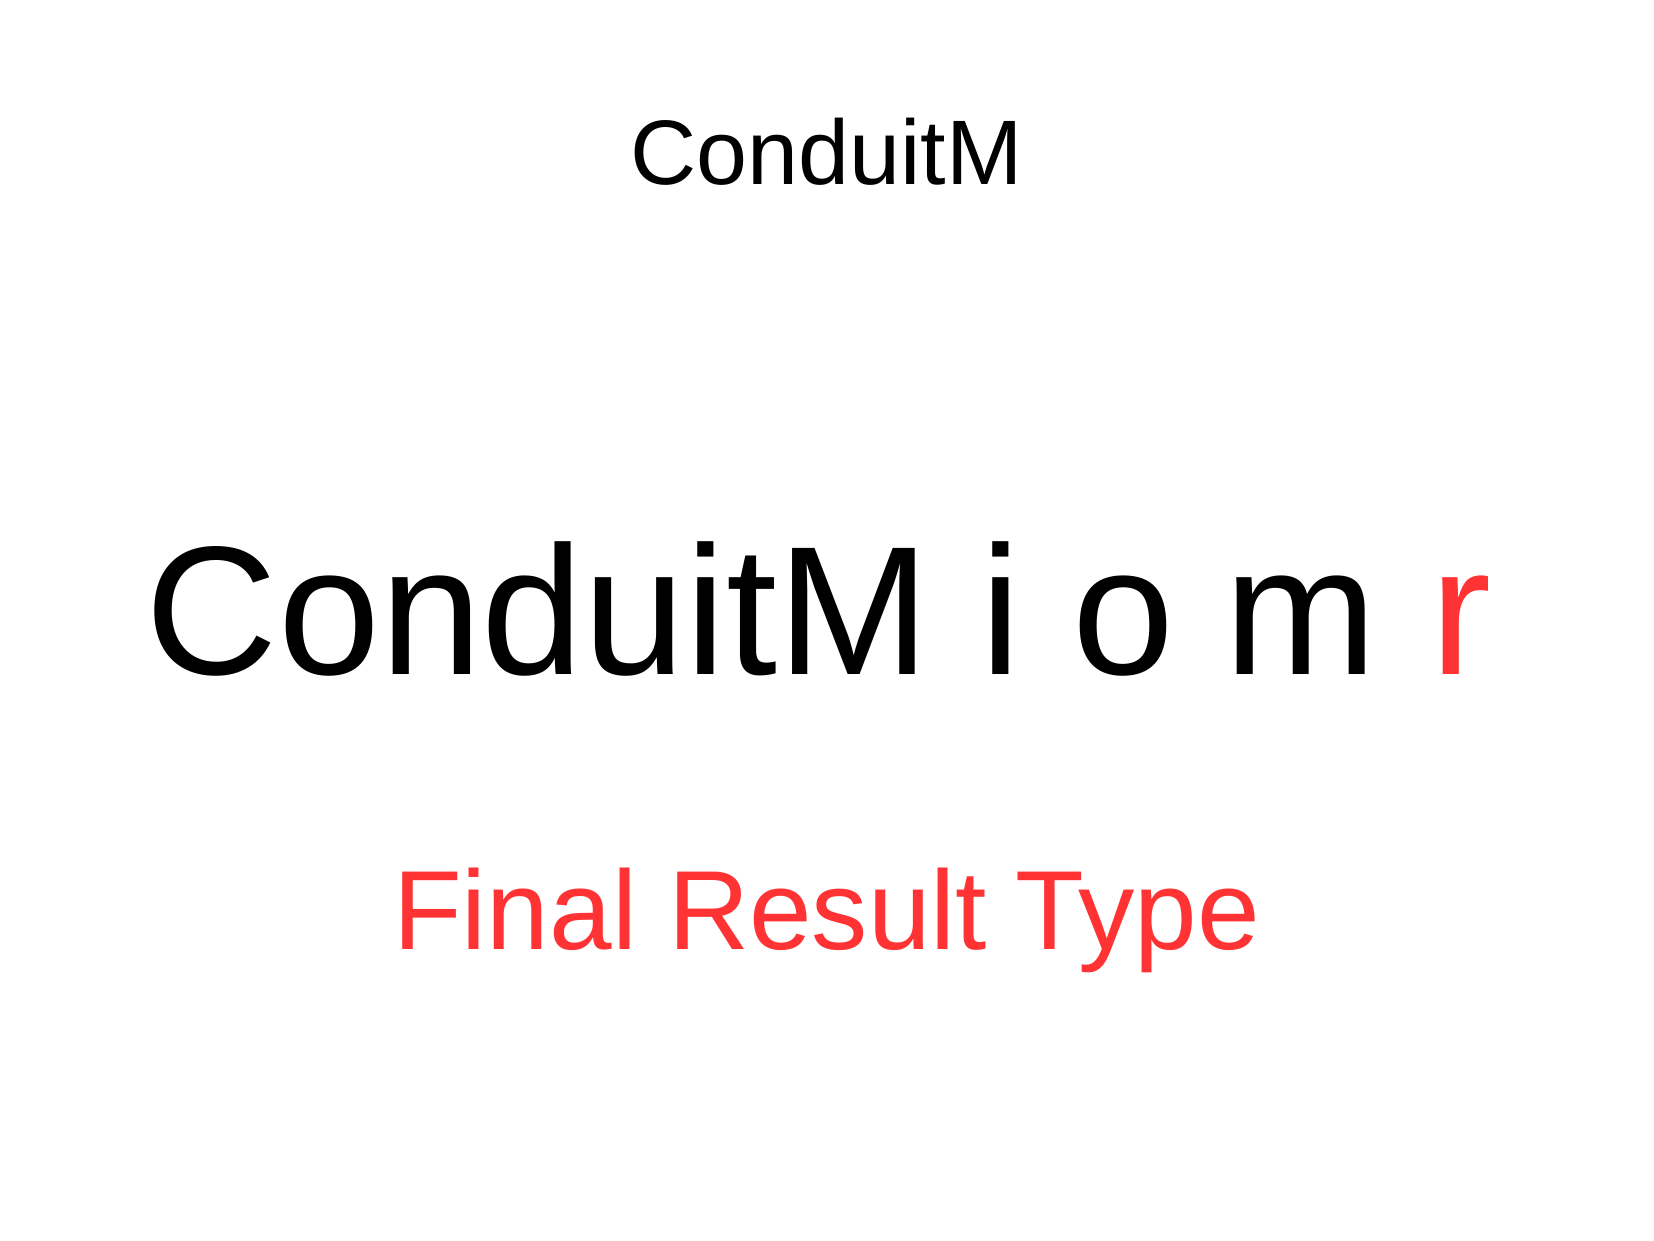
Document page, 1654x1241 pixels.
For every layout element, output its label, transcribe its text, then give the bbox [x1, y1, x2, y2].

text_box Final Result Type [291, 840, 1363, 991]
title ConduitM [82, 49, 1571, 257]
text_box ConduitM i o m r [131, 500, 1523, 740]
